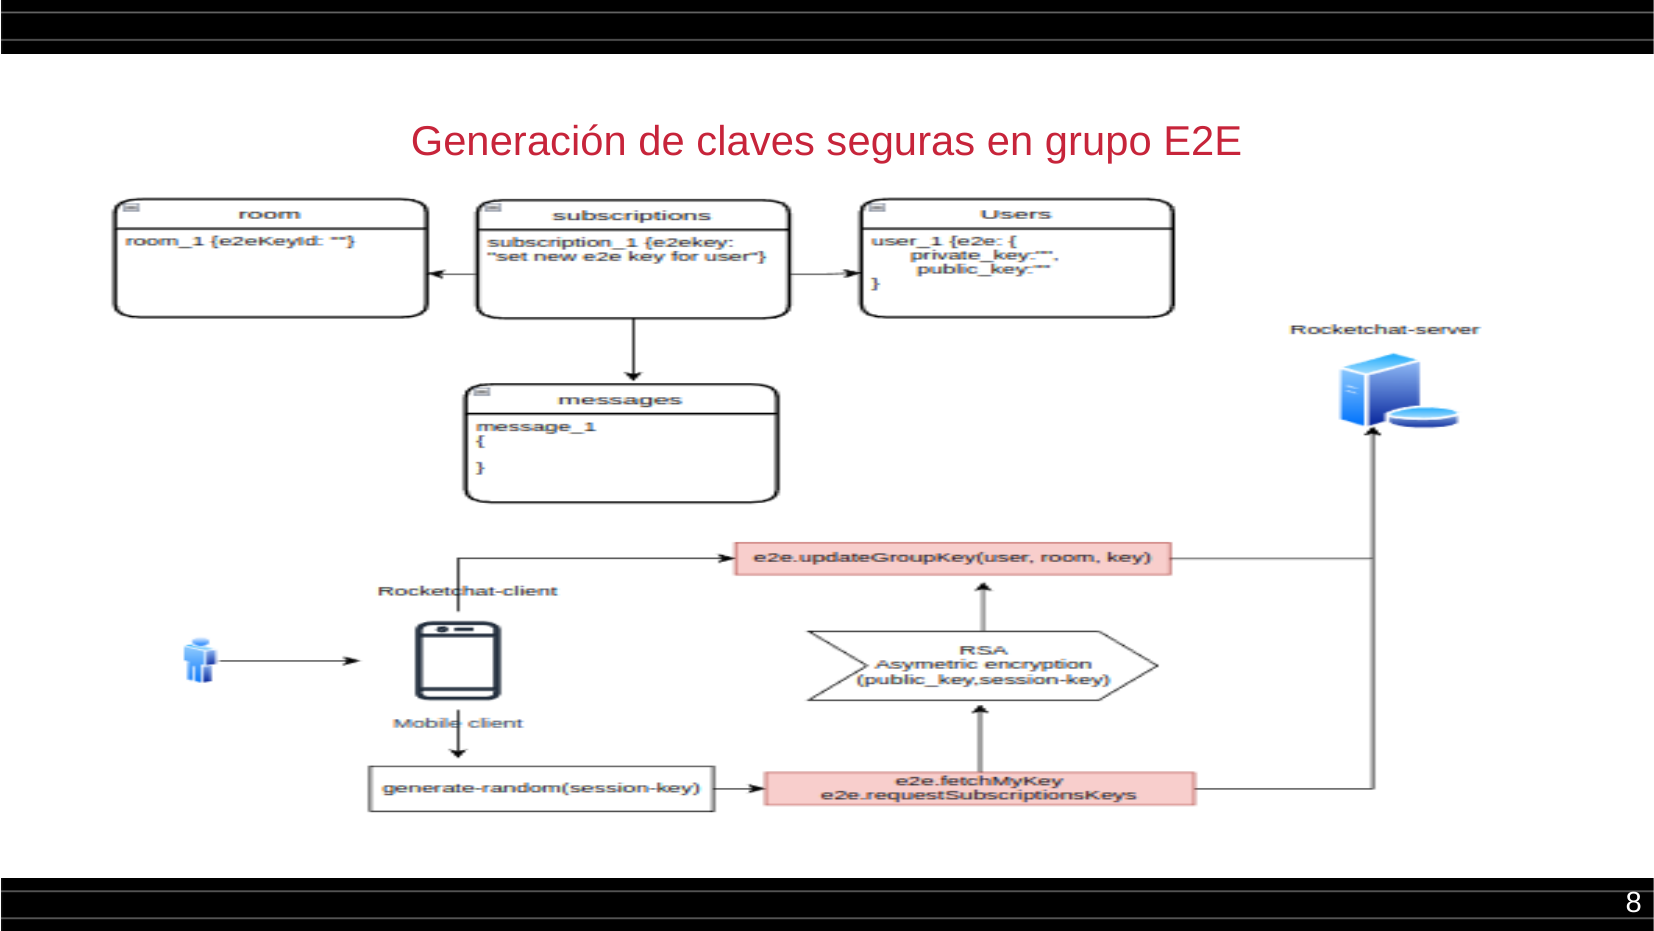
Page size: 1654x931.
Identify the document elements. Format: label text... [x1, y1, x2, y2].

picture [82, 188, 1571, 839]
picture [1, 878, 1654, 931]
title Generación de claves seguras en grupo E2E [82, 92, 1571, 188]
picture [1, 0, 1654, 54]
